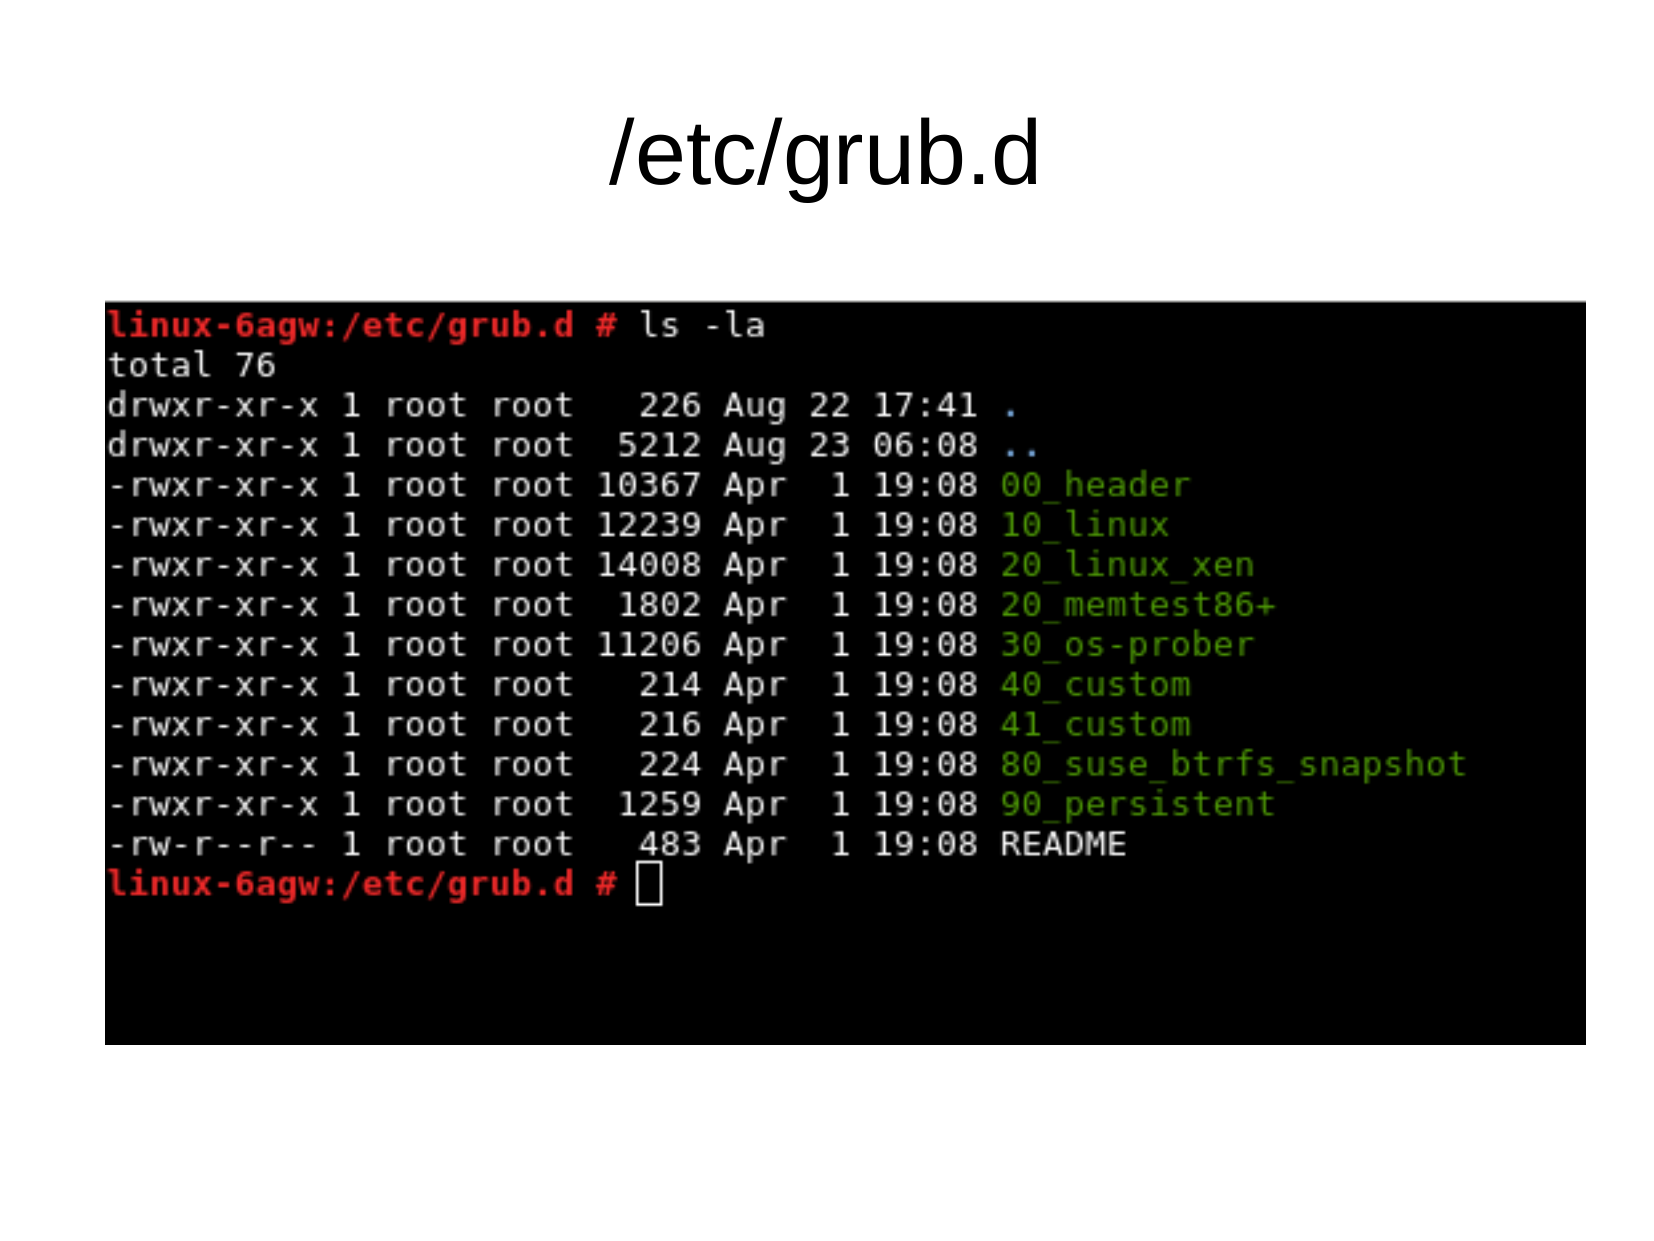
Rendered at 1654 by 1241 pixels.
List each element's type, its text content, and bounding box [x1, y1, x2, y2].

title /etc/grub.d [82, 49, 1571, 257]
picture [105, 300, 1586, 1045]
